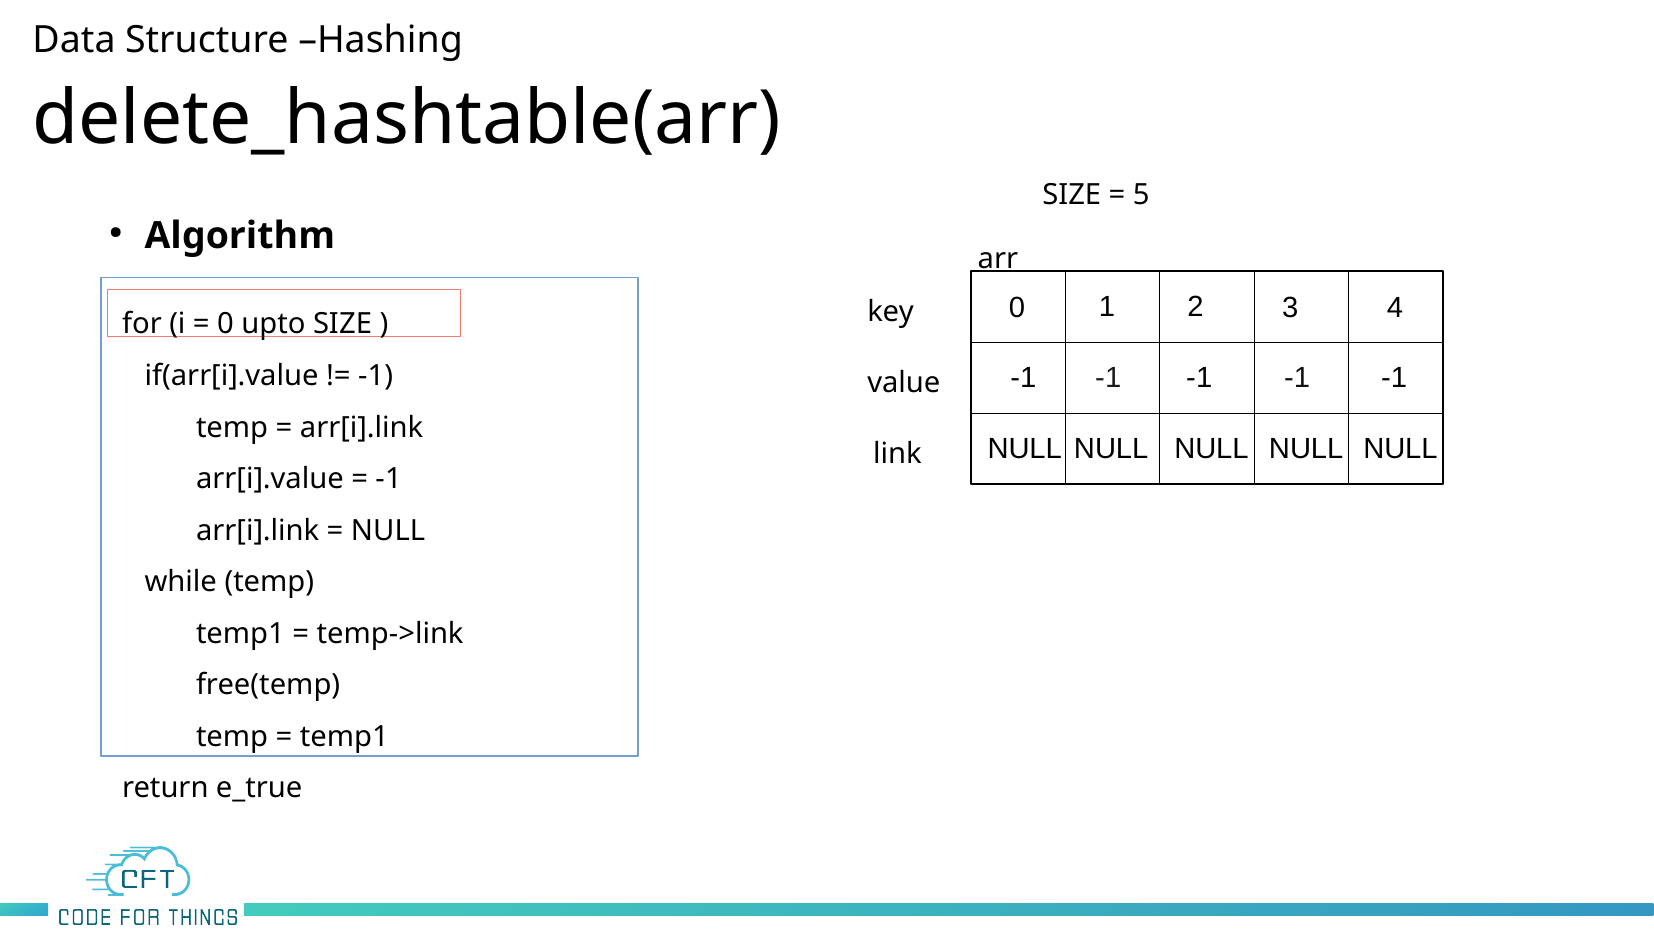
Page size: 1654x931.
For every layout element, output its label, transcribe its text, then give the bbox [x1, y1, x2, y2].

text_box [1018, 343, 1065, 413]
text_box [1160, 414, 1254, 424]
text_box [1349, 414, 1444, 424]
text_box NULL [1059, 424, 1164, 473]
text_box -1 [1080, 353, 1136, 402]
text_box NULL [972, 424, 1059, 473]
picture [59, 846, 237, 925]
text_box [970, 280, 1065, 342]
text_box NULL [1254, 424, 1348, 473]
text_box -1 [1269, 353, 1325, 402]
text_box -1 [1171, 353, 1228, 402]
text_box -1 [995, 353, 1052, 402]
text_box [1255, 343, 1348, 413]
text_box NULL [1348, 424, 1453, 473]
text_box [1066, 271, 1159, 342]
title Data Structure –Hashing delete_hashtable(arr) [32, 12, 1630, 166]
text_box [1349, 473, 1444, 484]
text_box [1160, 271, 1254, 342]
text_box NULL [1164, 424, 1254, 473]
text_box arr [963, 230, 1141, 280]
text_box 3 [1267, 283, 1314, 331]
text_box [1349, 271, 1444, 342]
text_box [1066, 473, 1159, 484]
text_box 4 [1372, 283, 1419, 331]
text_box SIZE = 5 [1027, 166, 1205, 216]
text_box [1255, 414, 1348, 424]
text_box [1160, 343, 1254, 413]
text_box [1066, 343, 1159, 413]
text_box value [852, 353, 1018, 437]
text_box 0 [994, 283, 1041, 332]
text_box key [852, 283, 1018, 353]
text_box Algorithm [94, 200, 886, 269]
text_box [970, 473, 1065, 484]
text_box [100, 277, 638, 756]
text_box -1 [1366, 353, 1422, 402]
text_box [1018, 414, 1065, 424]
text_box [1160, 473, 1254, 484]
text_box for (i = 0 upto SIZE ) if(arr[i].value != -1) temp = arr[i].link arr[i].value = -1 arr[i].link = NULL while (temp) temp1 = temp->link free(temp) temp = temp1 return e_true [107, 295, 851, 886]
text_box 1 [1084, 282, 1131, 331]
text_box [1066, 414, 1159, 424]
text_box [1255, 473, 1348, 484]
text_box link [858, 424, 1004, 474]
text_box 2 [1172, 282, 1219, 331]
text_box [1255, 271, 1348, 342]
text_box [1349, 343, 1444, 413]
